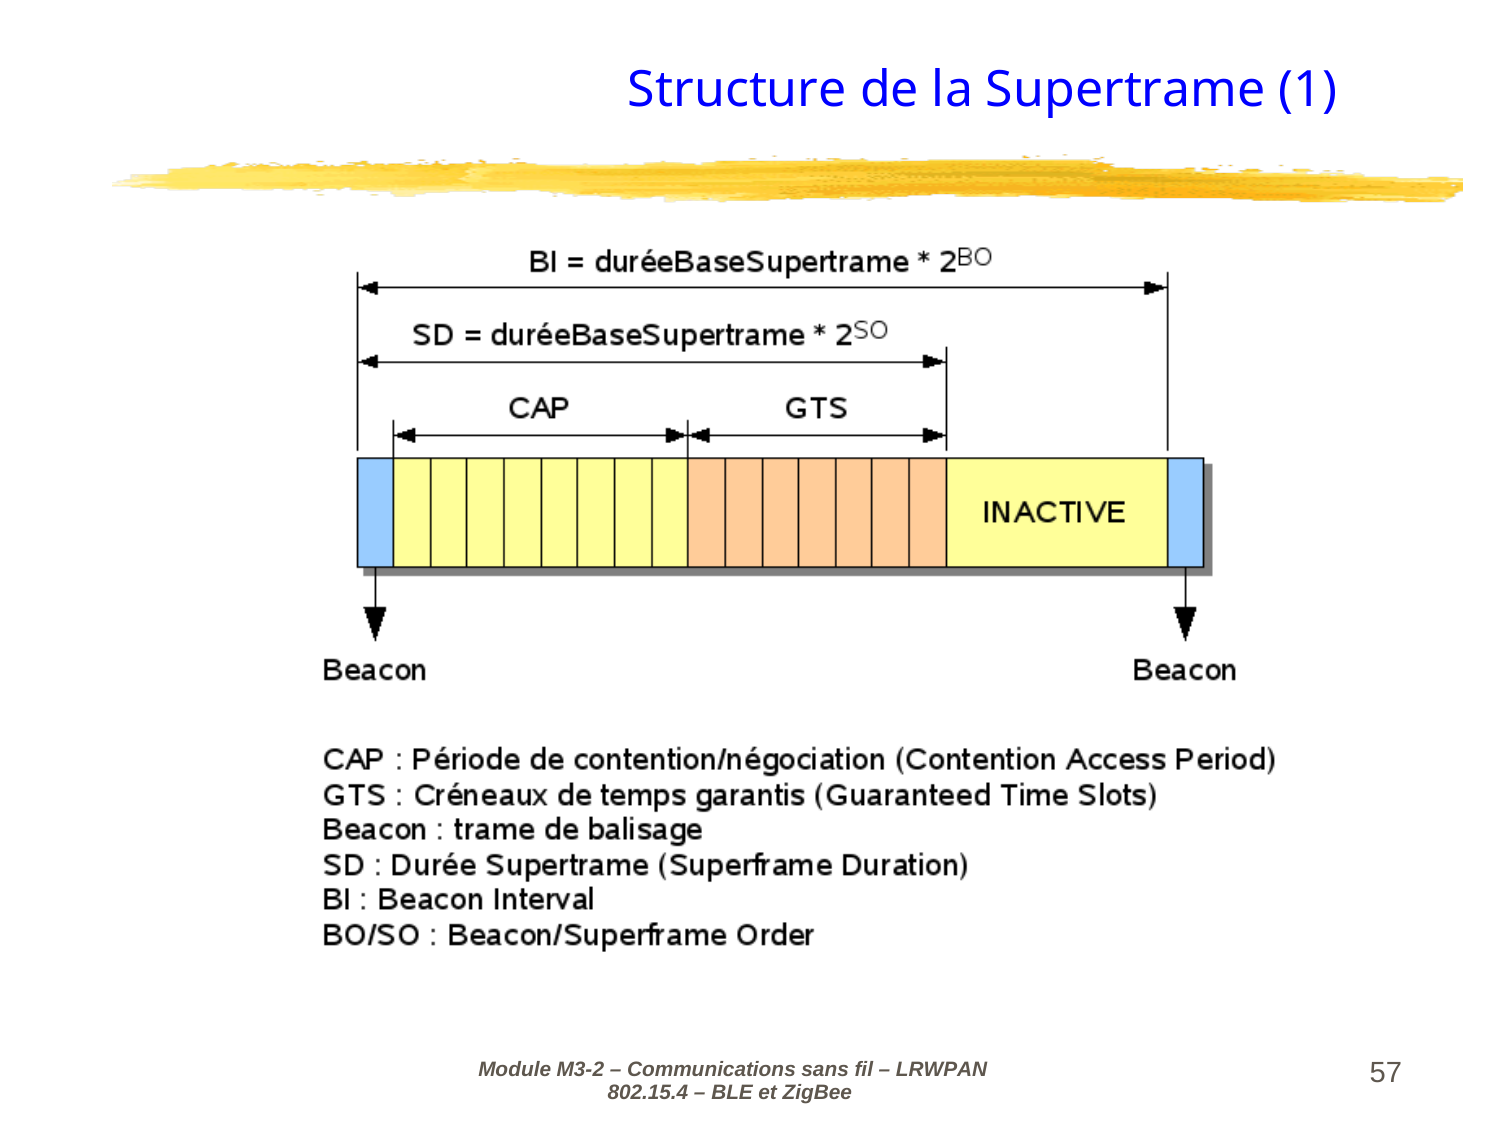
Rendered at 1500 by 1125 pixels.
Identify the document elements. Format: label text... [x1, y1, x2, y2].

picture [305, 243, 1299, 965]
picture [112, 149, 1463, 213]
title Structure de la Supertrame (1) [62, 37, 1338, 138]
